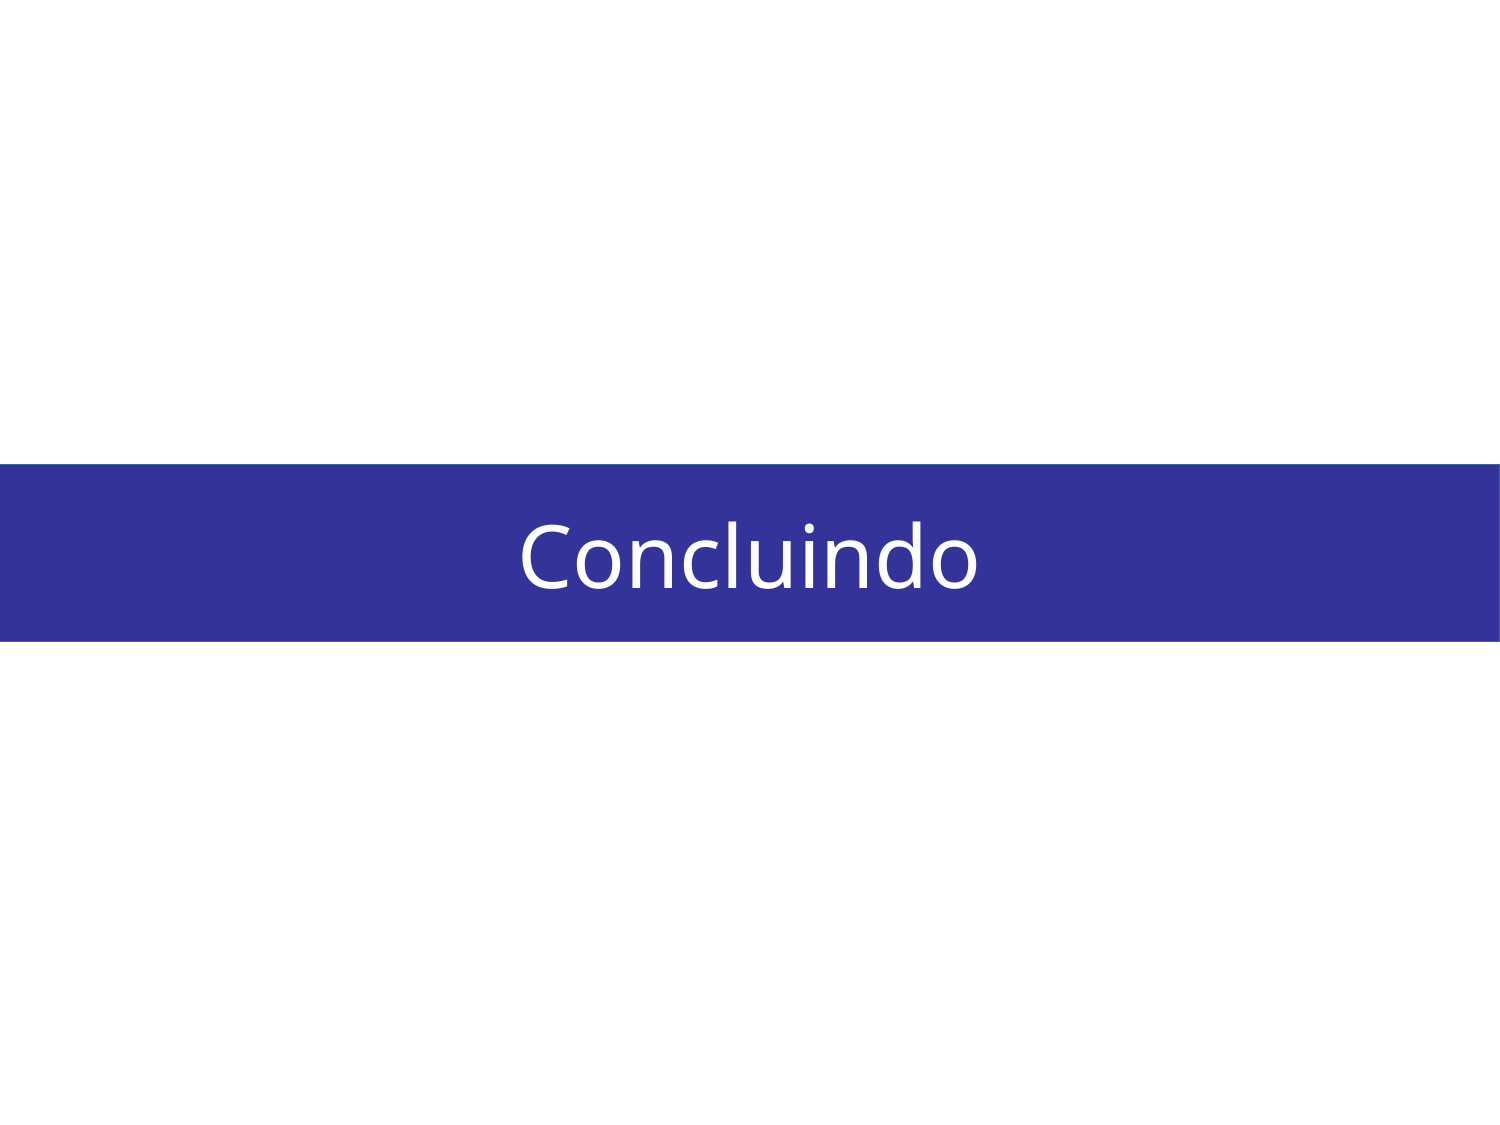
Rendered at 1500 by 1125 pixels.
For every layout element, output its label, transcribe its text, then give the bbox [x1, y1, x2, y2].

text_box Concluindo [0, 464, 1500, 642]
